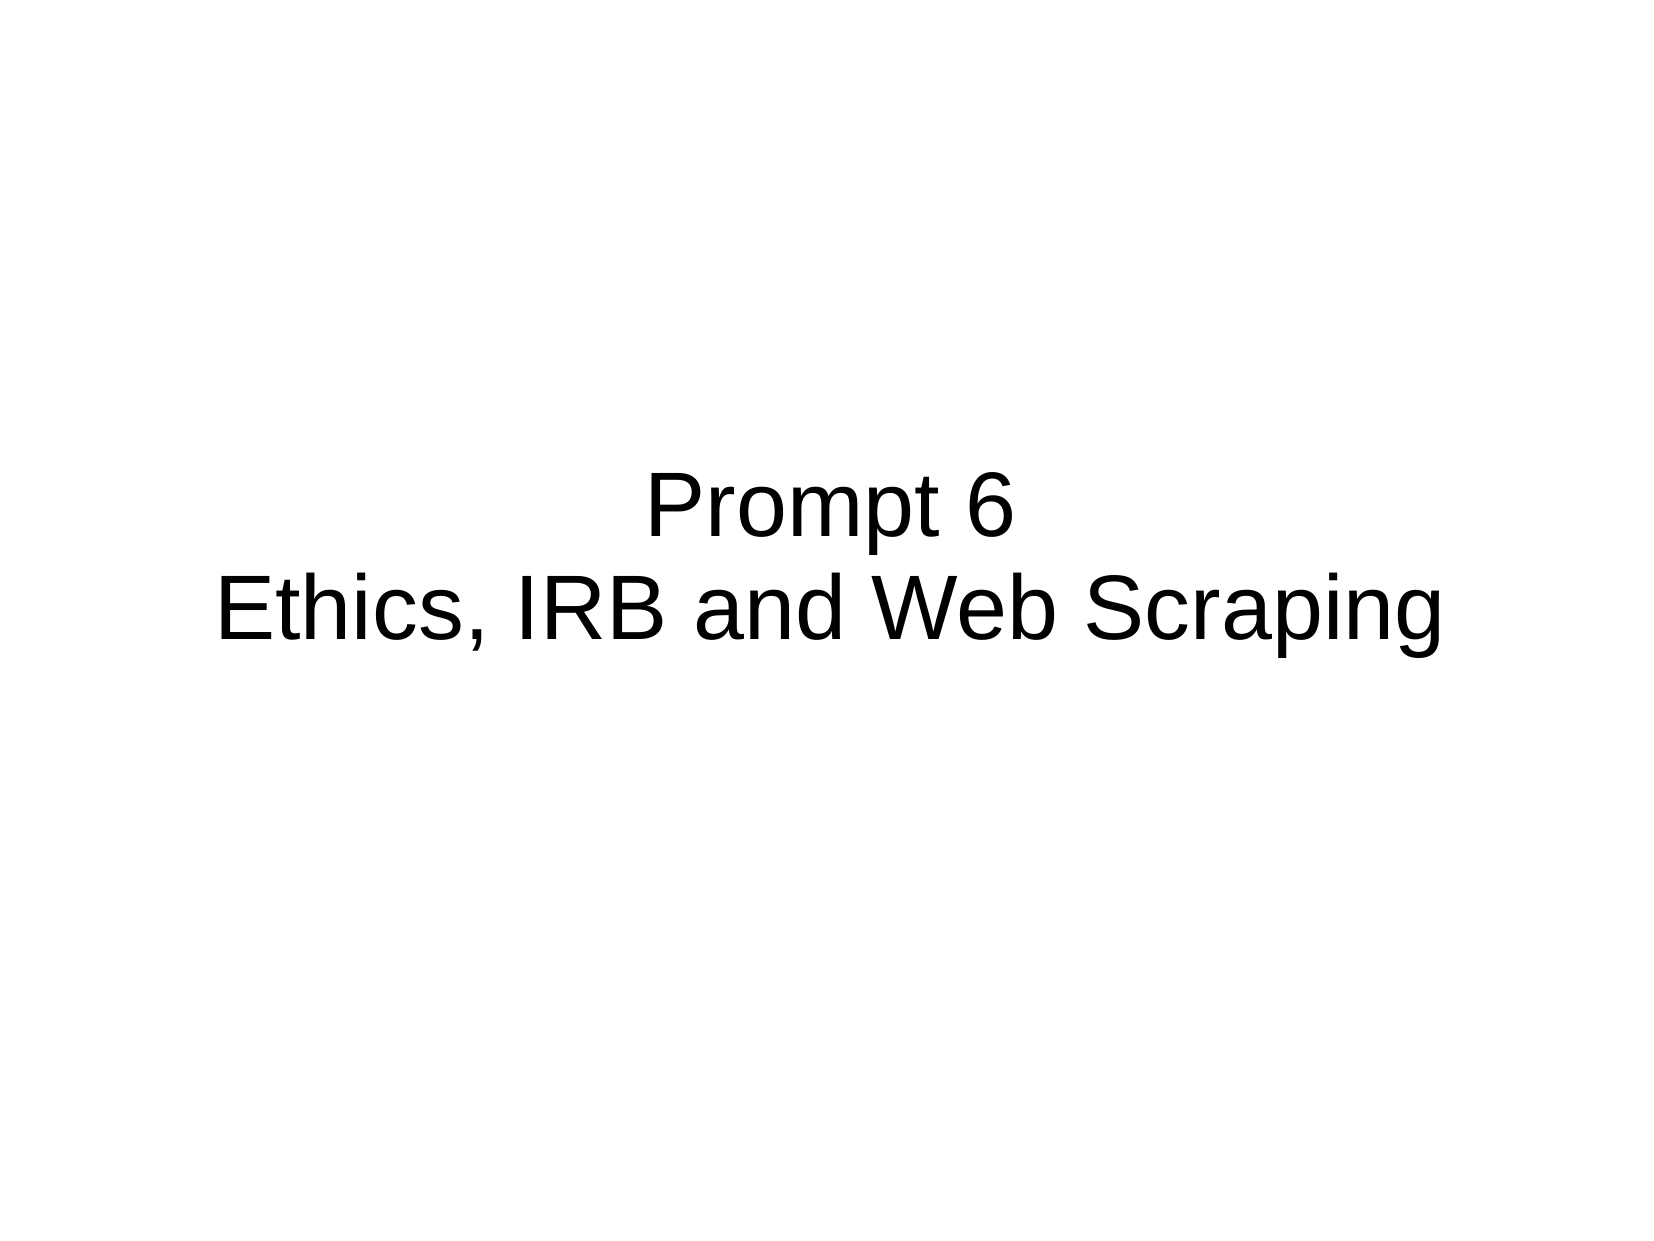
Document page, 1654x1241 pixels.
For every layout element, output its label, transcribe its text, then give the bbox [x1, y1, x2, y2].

title Prompt 6 Ethics, IRB and Web Scraping [86, 452, 1576, 661]
